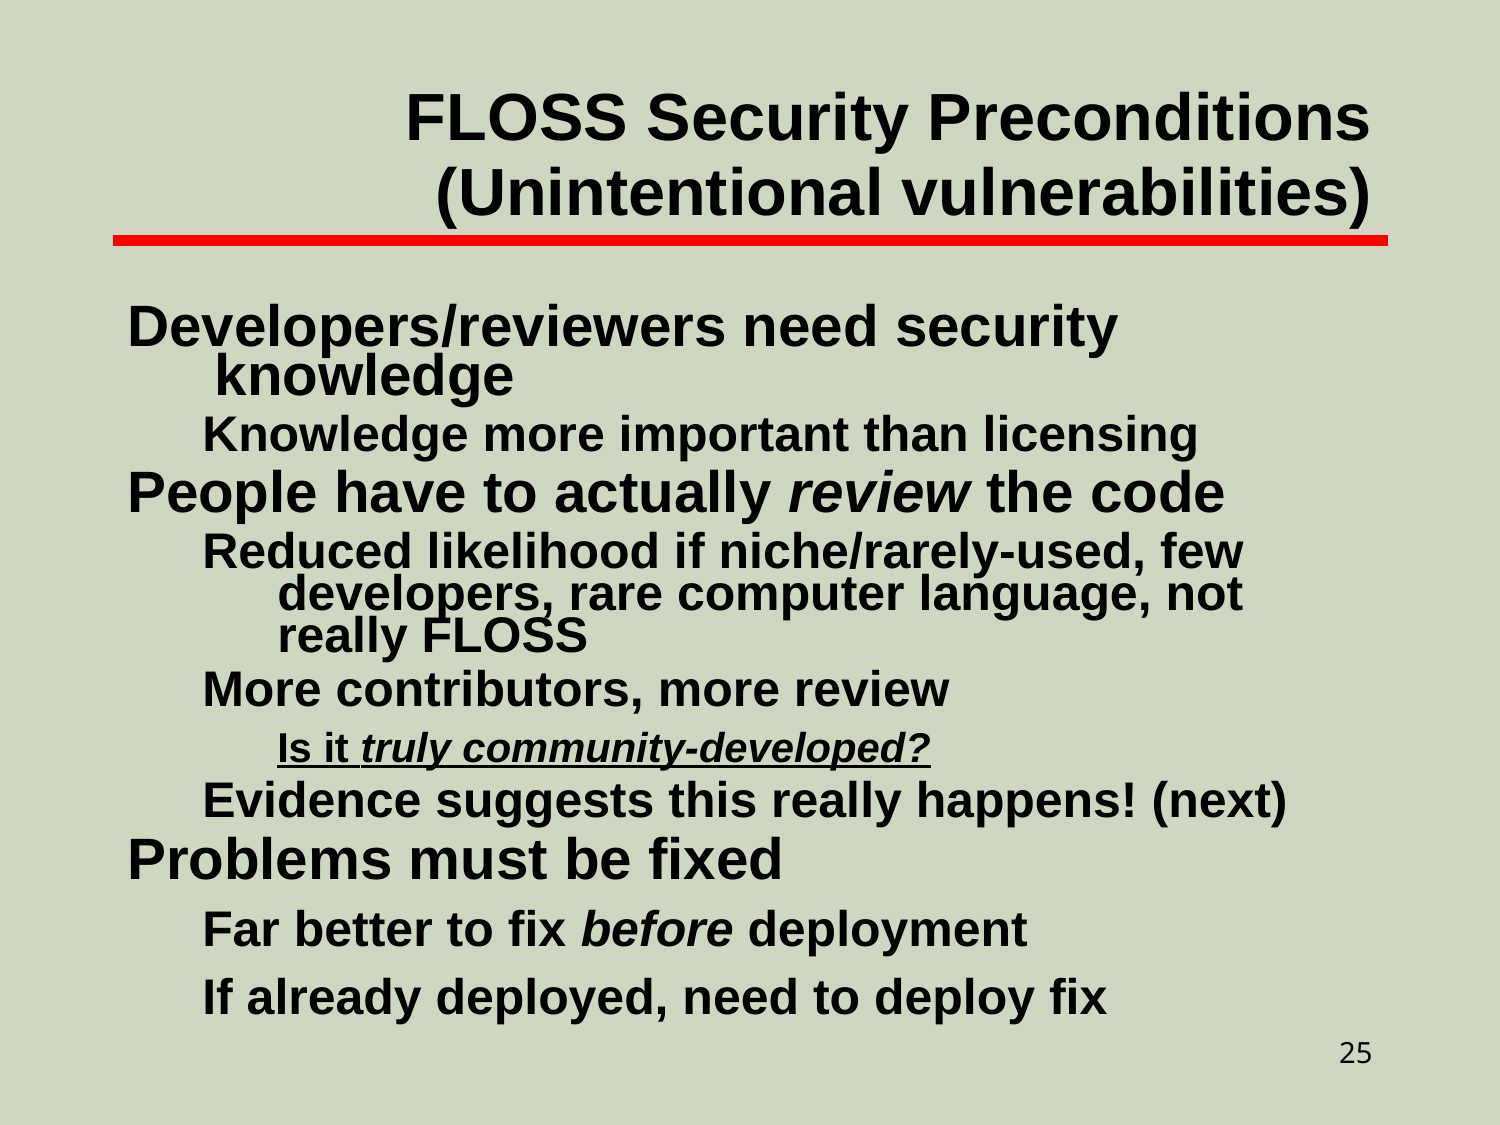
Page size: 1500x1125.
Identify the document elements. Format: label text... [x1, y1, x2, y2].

list Developers/reviewers need security knowledge Knowledge more important than licensing People have to actually review the code Reduced likelihood if niche/rarely-used, few developers, rare computer language, not really FLOSS More contributors, more review Is it truly community-developed? Evidence suggests this really happens! (next) Problems must be fixed Far better to fix before deployment If already deployed, need to deploy fix [112, 299, 1388, 1080]
title FLOSS Security Preconditions (Unintentional vulnerabilities) [337, 67, 1388, 243]
